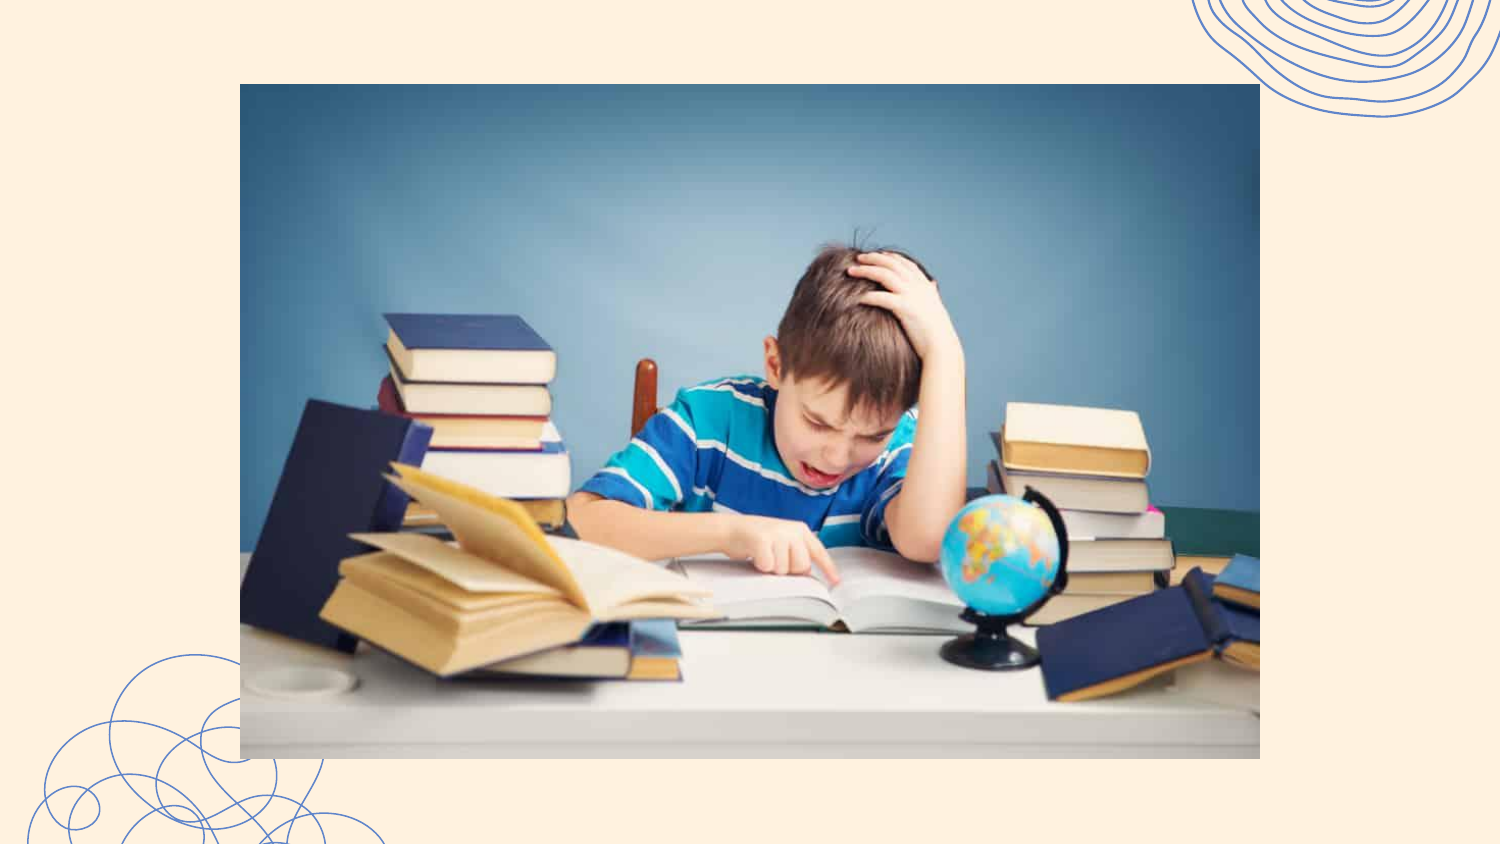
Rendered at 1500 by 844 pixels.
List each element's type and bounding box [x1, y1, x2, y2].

picture [240, 84, 1260, 759]
